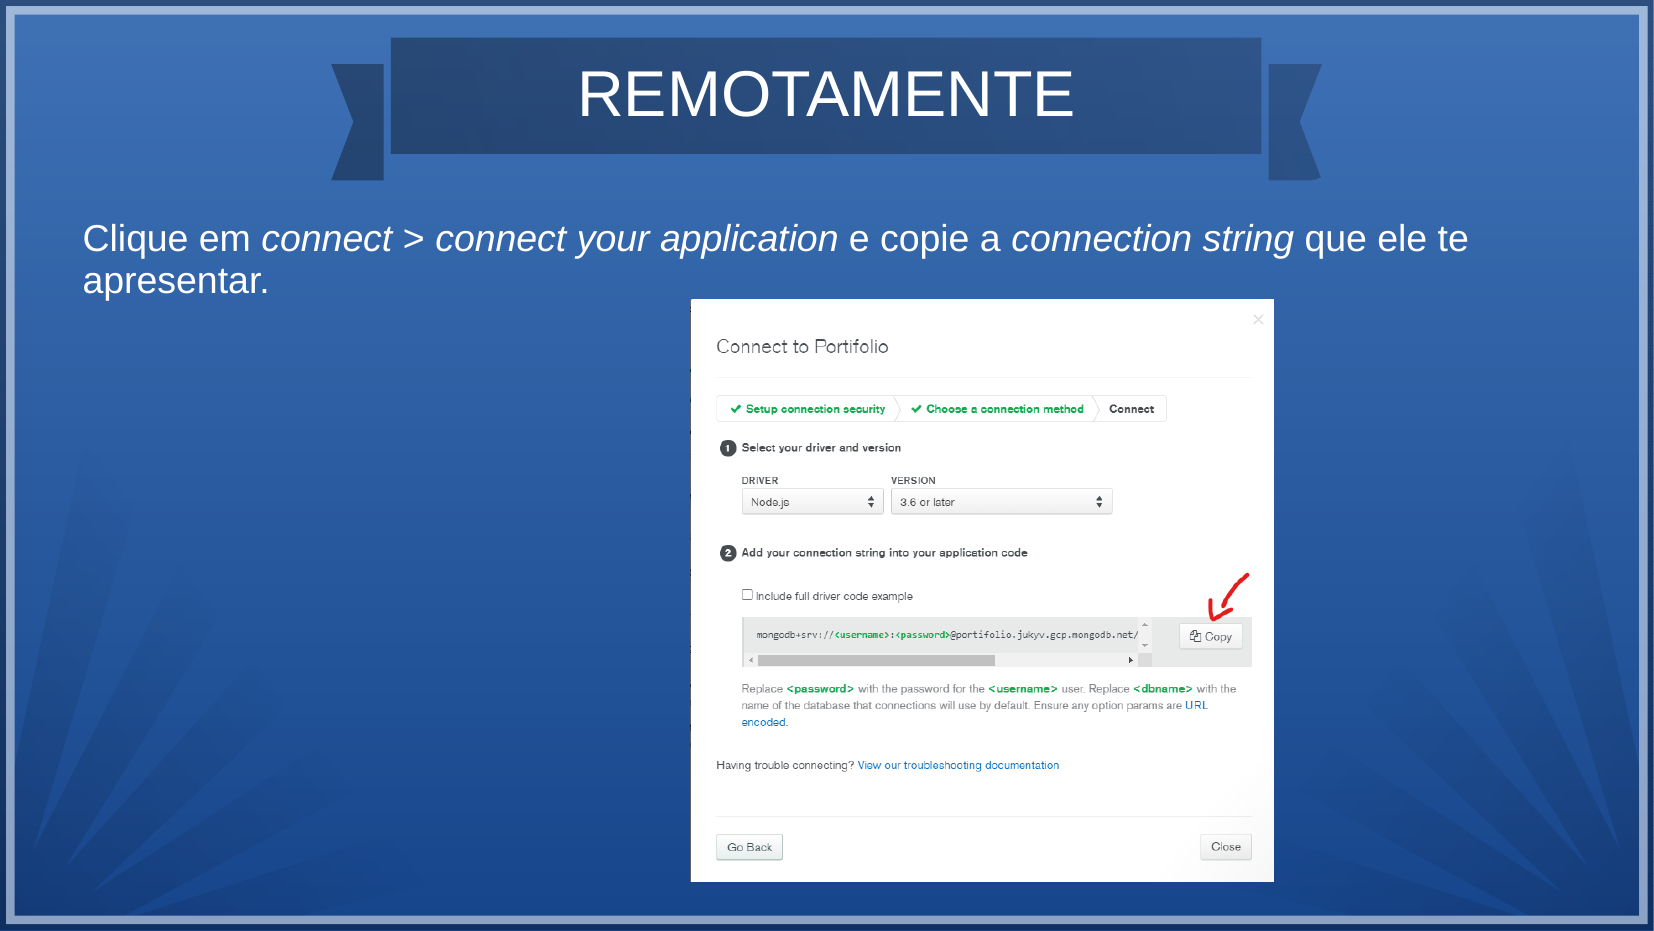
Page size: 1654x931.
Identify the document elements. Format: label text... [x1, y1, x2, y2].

title REMOTAMENTE [389, 35, 1264, 154]
picture [690, 299, 1274, 882]
list Clique em connect > connect your application e copie a connection string que ele te apresentar. [82, 217, 1571, 758]
